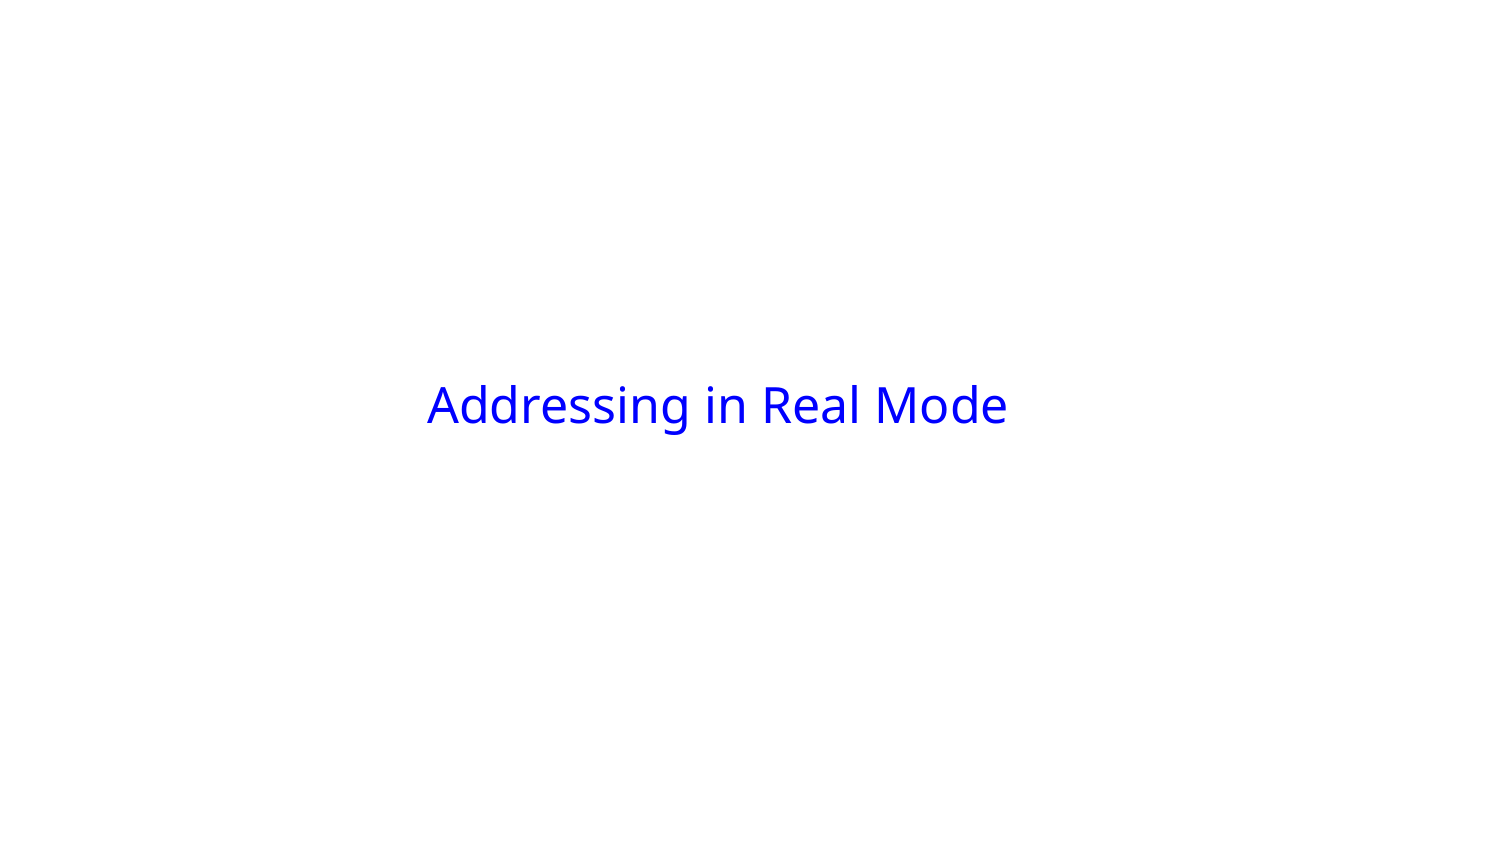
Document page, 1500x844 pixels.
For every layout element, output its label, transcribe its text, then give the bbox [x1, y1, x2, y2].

text_box Addressing in Real Mode [137, 358, 1312, 844]
